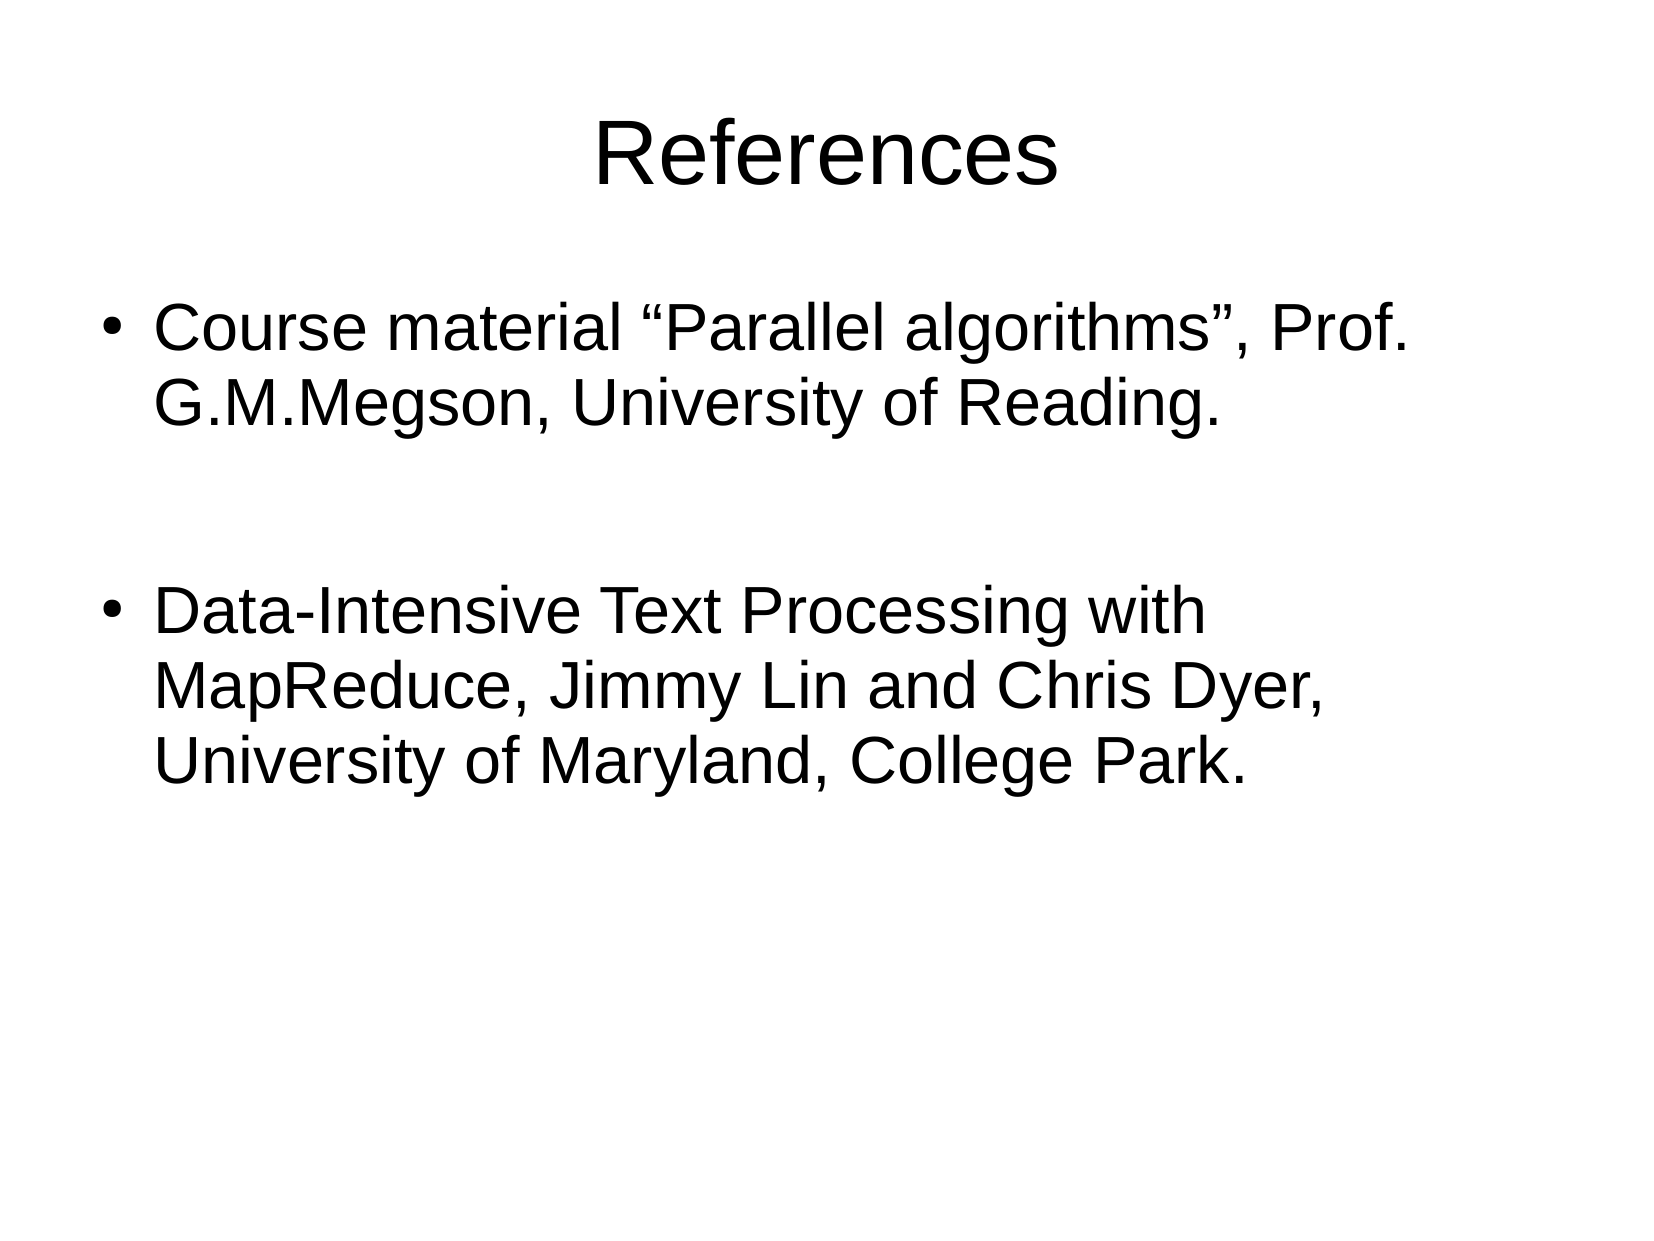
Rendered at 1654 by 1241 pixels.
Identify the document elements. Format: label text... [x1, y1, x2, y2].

list Course material “Parallel algorithms”, Prof. G.M.Megson, University of Reading. Data-Intensive Text Processing with MapReduce, Jimmy Lin and Chris Dyer, University of Maryland, College Park. [82, 290, 1571, 1094]
title References [82, 56, 1571, 250]
